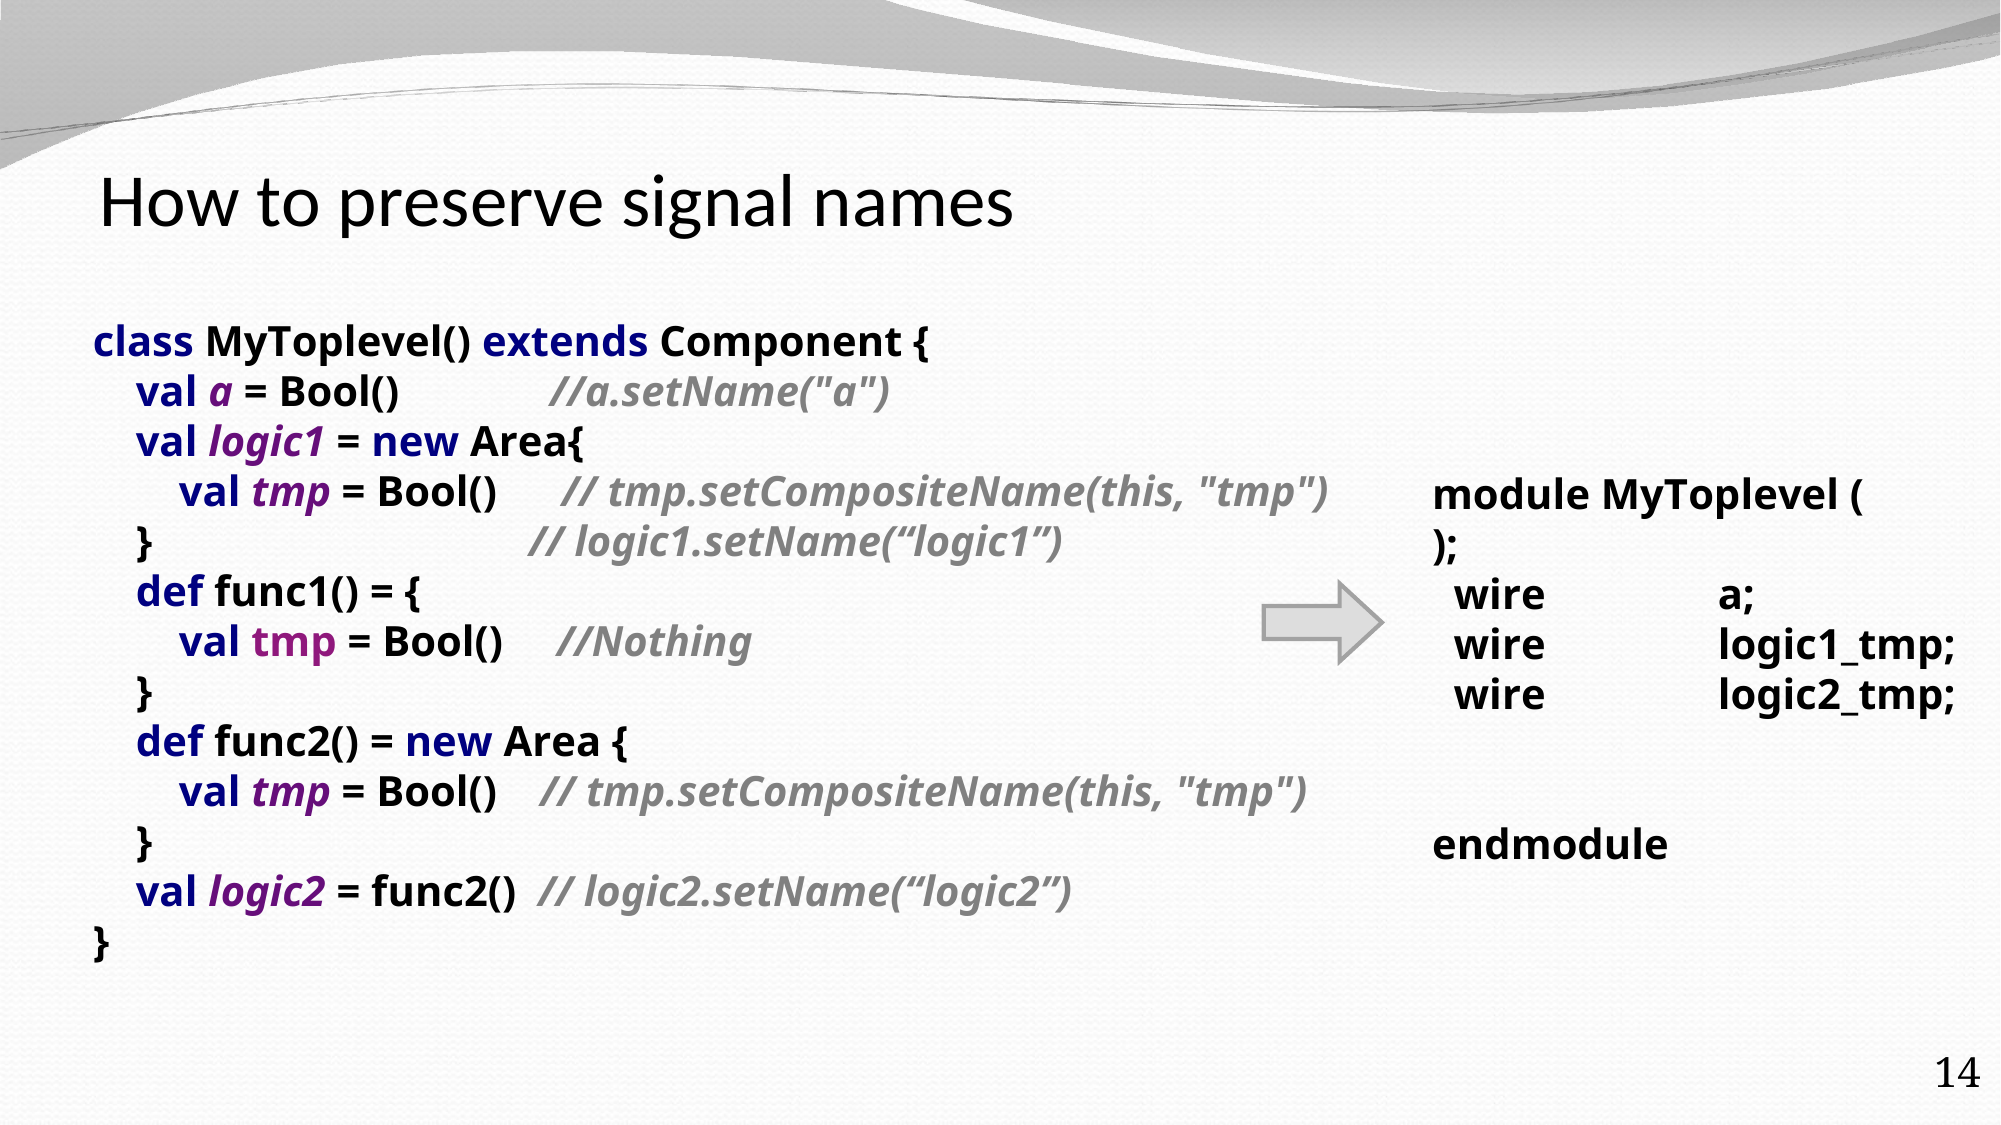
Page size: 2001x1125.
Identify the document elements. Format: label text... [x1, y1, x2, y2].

text_box <numéro> [1831, 1042, 1981, 1103]
text_box module MyToplevel ( ); wire a; wire logic1_tmp; wire logic2_tmp; endmodule [1417, 460, 2001, 999]
picture [0, 0, 2001, 1125]
text_box class MyToplevel() extends Component { val a = Bool() //a.setName("a") val logic1 = new Area{ val tmp = Bool() // tmp.setCompositeName(this, "tmp") } // logic1.setName(“logic1”) def func1() = { val tmp = Bool() //Nothing } def func2() = new Area { val tmp = Bool() // tmp.setCompositeName(this, "tmp") } val logic2 = func2() // logic2.setName(“logic2”) } [78, 307, 1831, 1123]
title How to preserve signal names [99, 54, 1985, 242]
